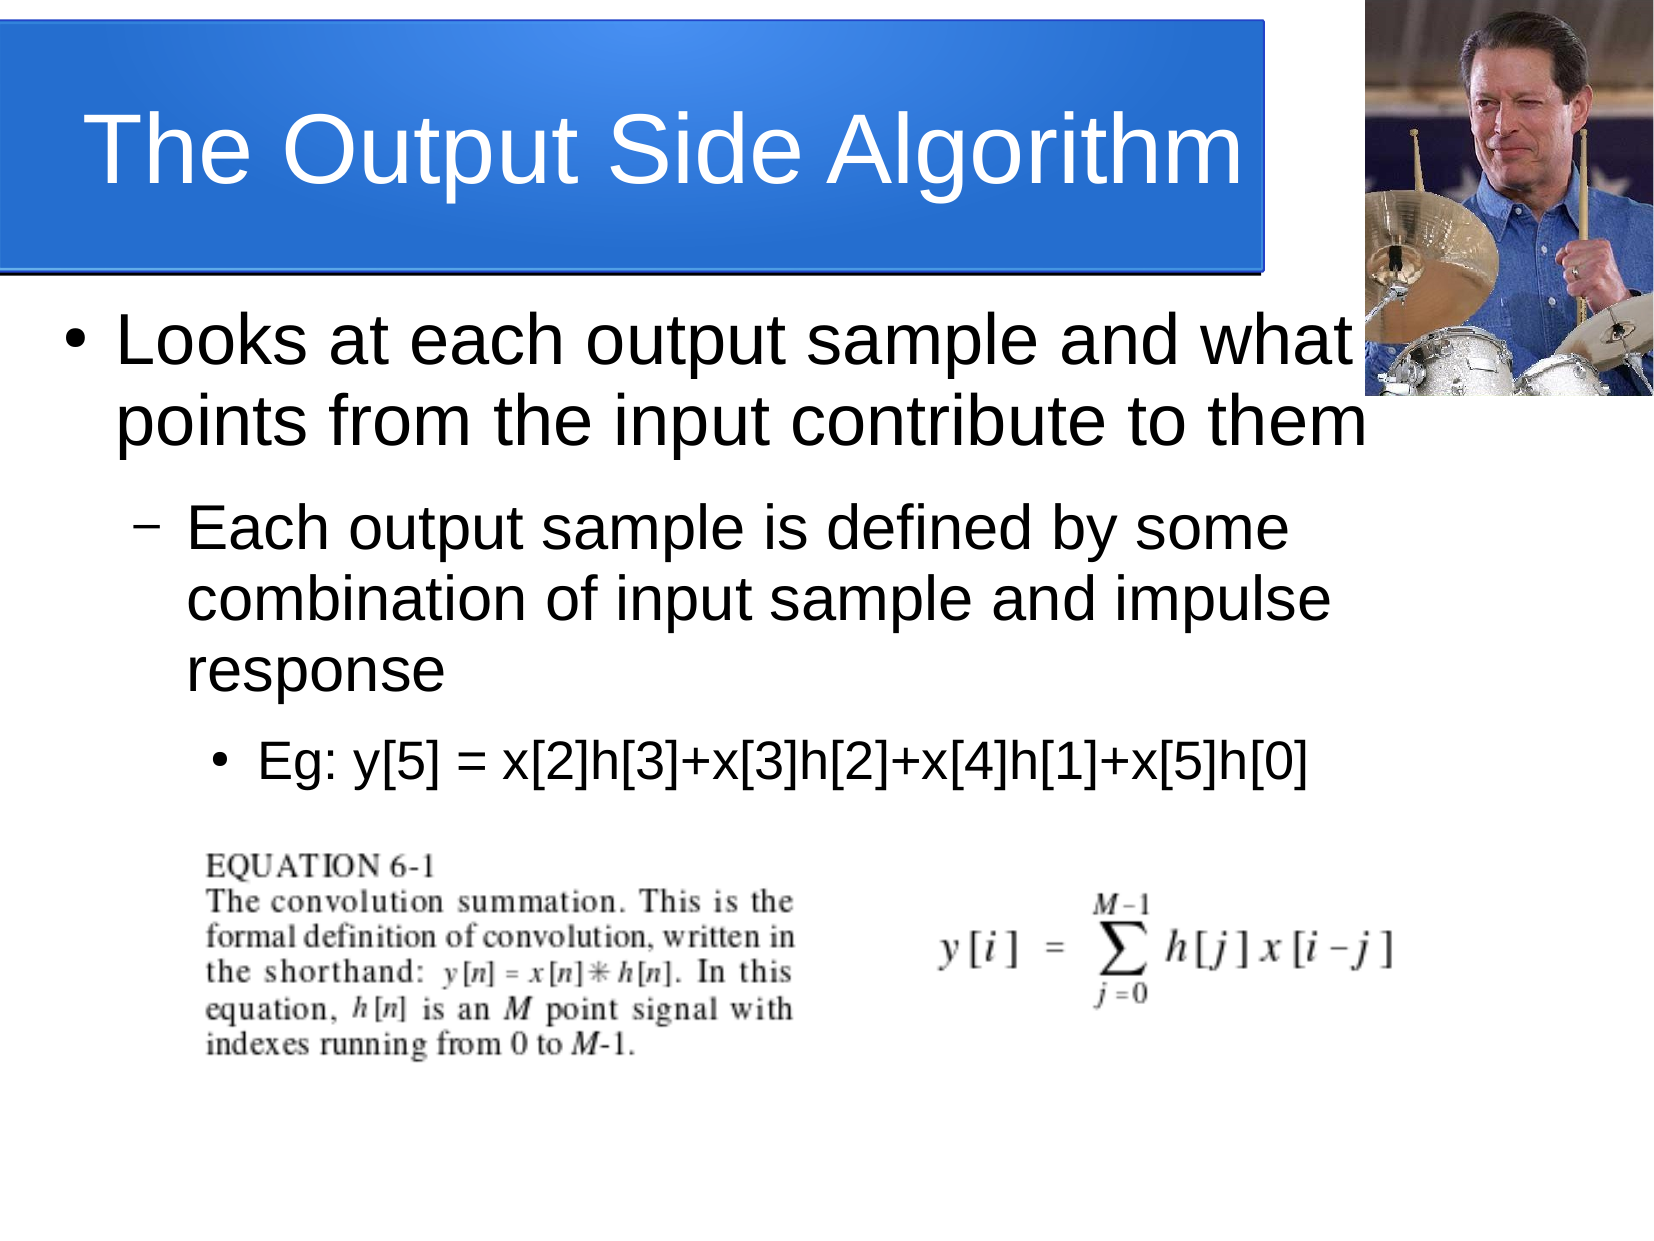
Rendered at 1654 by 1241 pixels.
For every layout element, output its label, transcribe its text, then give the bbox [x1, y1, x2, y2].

picture [1365, 0, 1654, 396]
picture [195, 824, 1413, 1096]
title The Output Side Algorithm [82, 39, 1261, 260]
list Looks at each output sample and what points from the input contribute to them Each output sample is defined by some combination of input sample and impulse response Eg: y[5] = x[2]h[3]+x[3]h[2]+x[4]h[1]+x[5]h[0] [45, 299, 1534, 1019]
